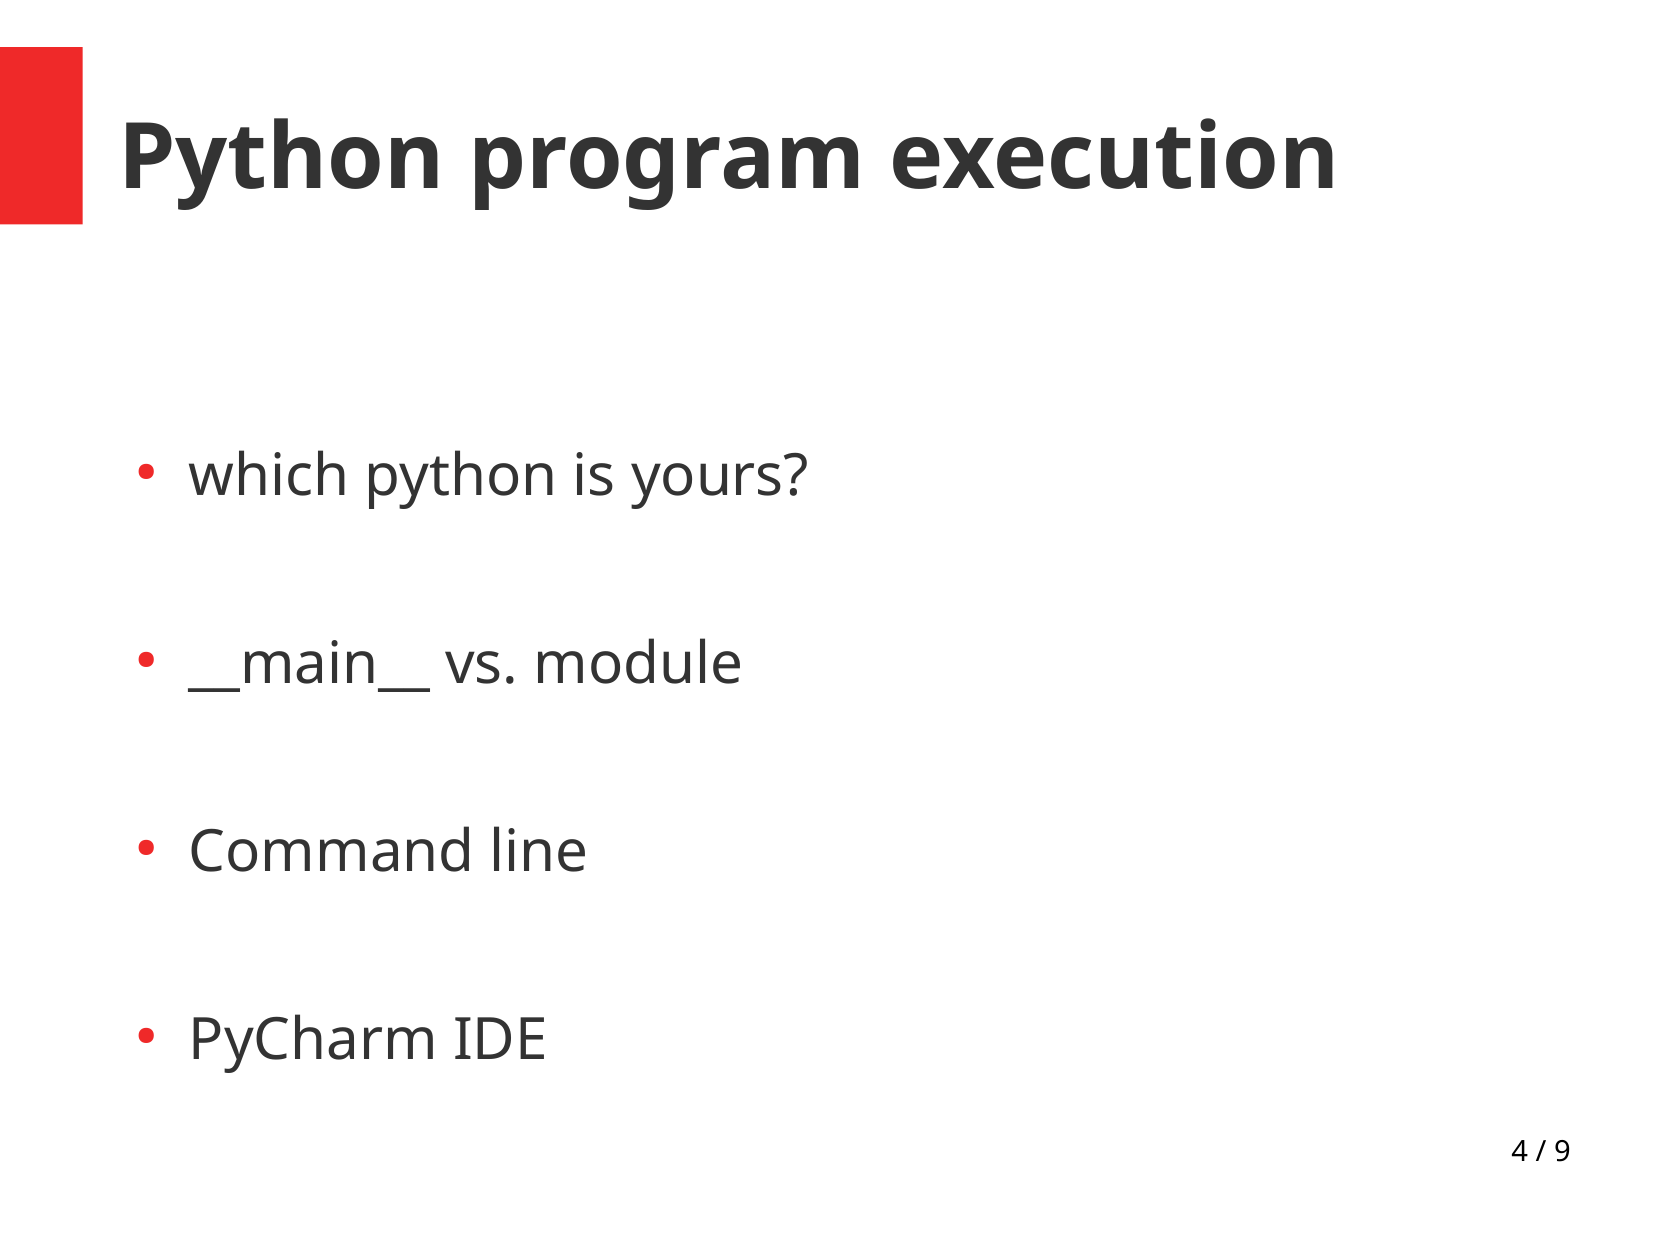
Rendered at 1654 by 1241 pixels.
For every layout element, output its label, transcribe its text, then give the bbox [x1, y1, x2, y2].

title Python program execution [118, 49, 1571, 257]
list which python is yours? __main__ vs. module Command line PyCharm IDE [118, 354, 1536, 1074]
